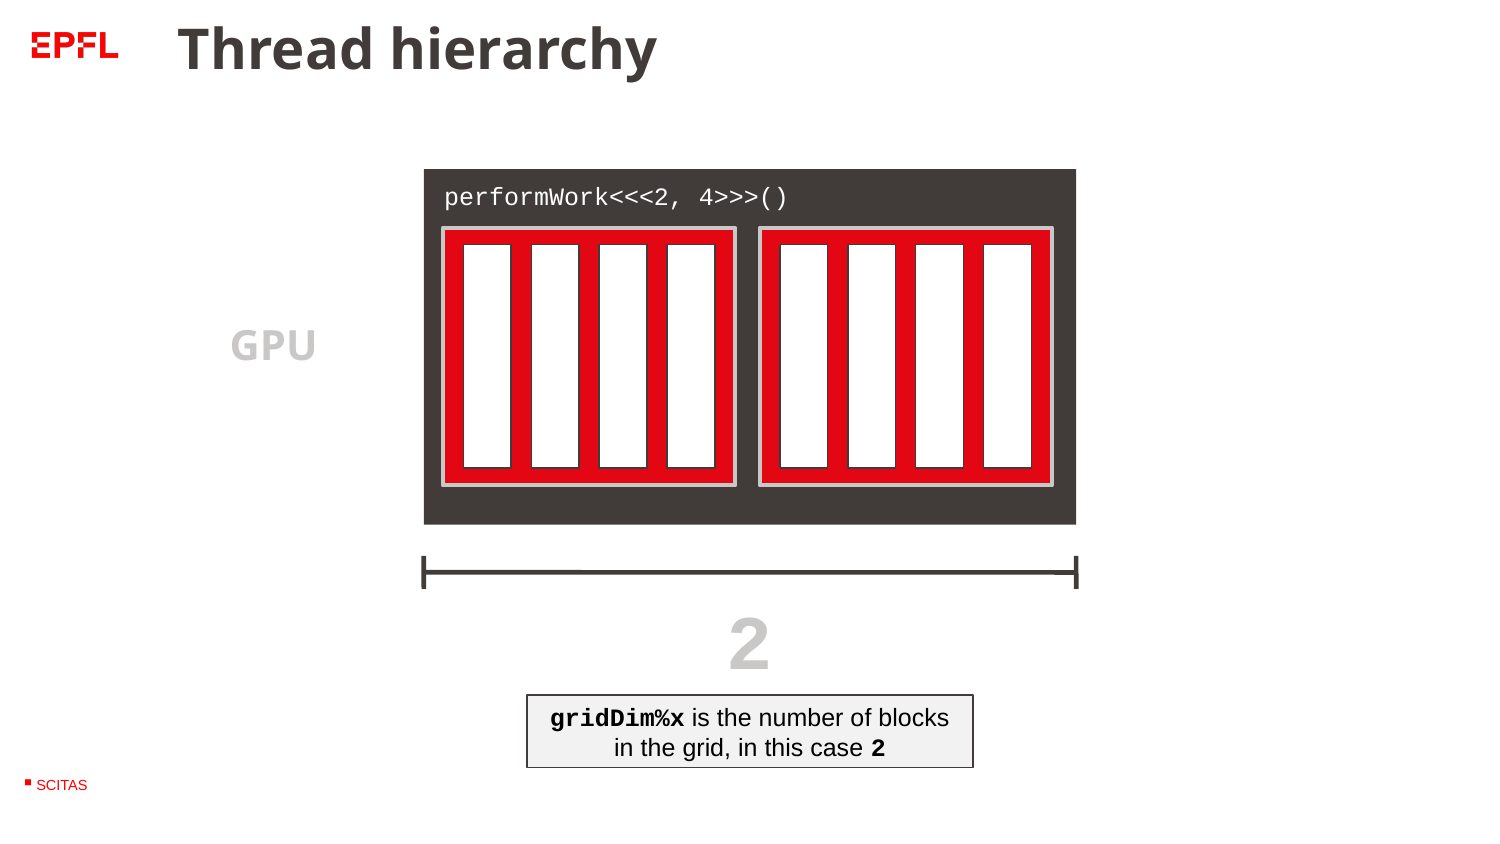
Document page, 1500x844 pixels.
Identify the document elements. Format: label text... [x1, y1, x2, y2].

text_box [423, 198, 1077, 525]
picture [21, 21, 129, 69]
text_box gridDim%x is the number of blocks in the grid, in this case 2 [526, 694, 973, 768]
text_box performWork<<<2, 4>>>() [431, 198, 815, 217]
title Thread hierarchy [148, 21, 1424, 198]
text_box GPU [217, 317, 339, 376]
text_box 2 [707, 586, 793, 692]
